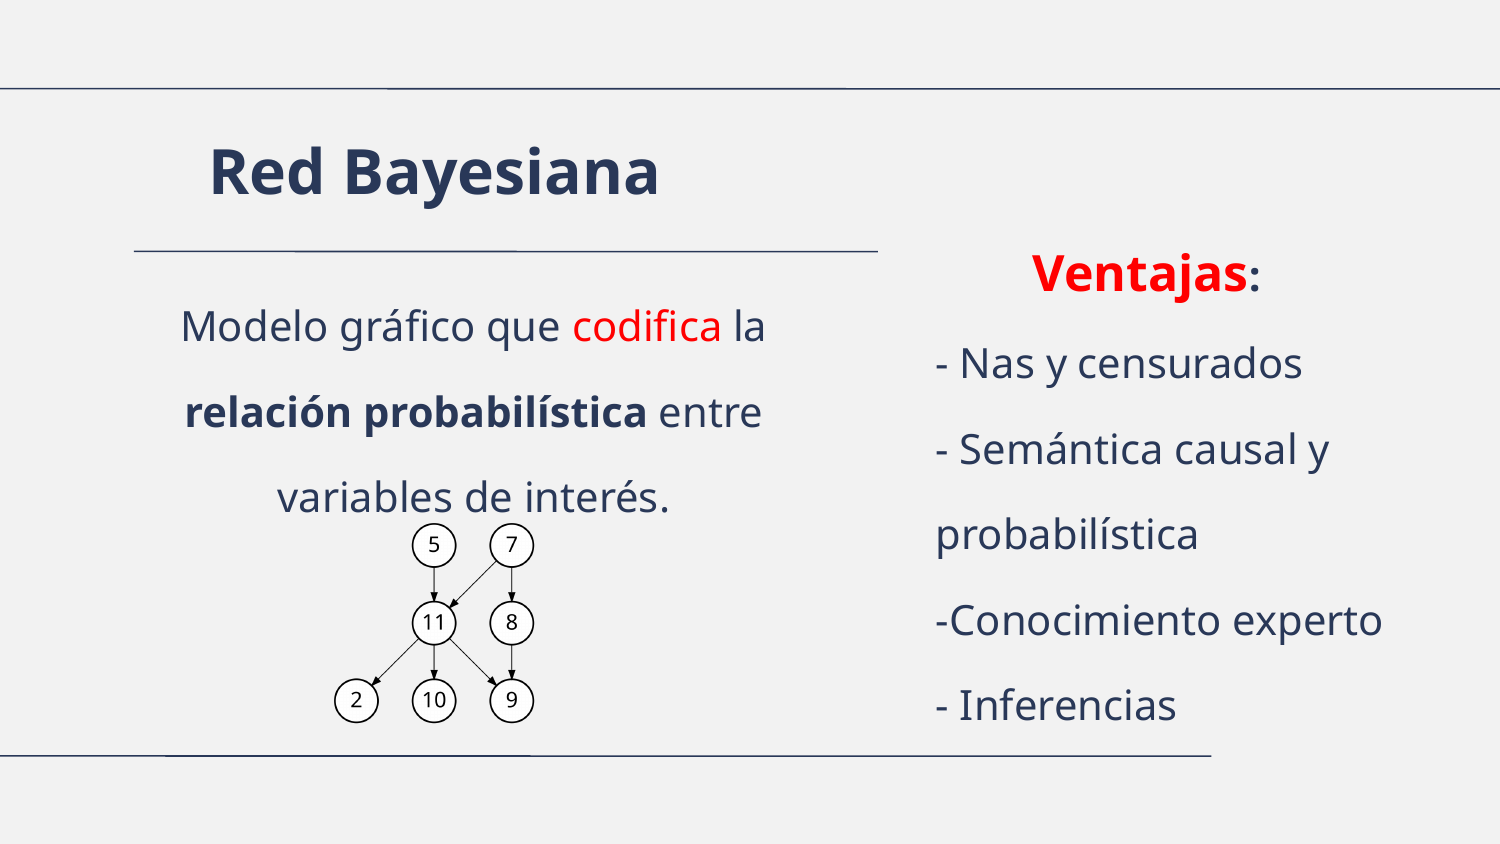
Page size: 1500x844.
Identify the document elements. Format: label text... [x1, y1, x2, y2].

title Ventajas: - Nas y censurados - Semántica causal y probabilística -Conocimiento experto - Inferencias [900, 203, 1483, 721]
picture [330, 519, 538, 727]
title Modelo gráfico que codifica la relación probabilística entre variables de interés. [103, 268, 810, 520]
title Red Bayesiana [193, 116, 798, 243]
